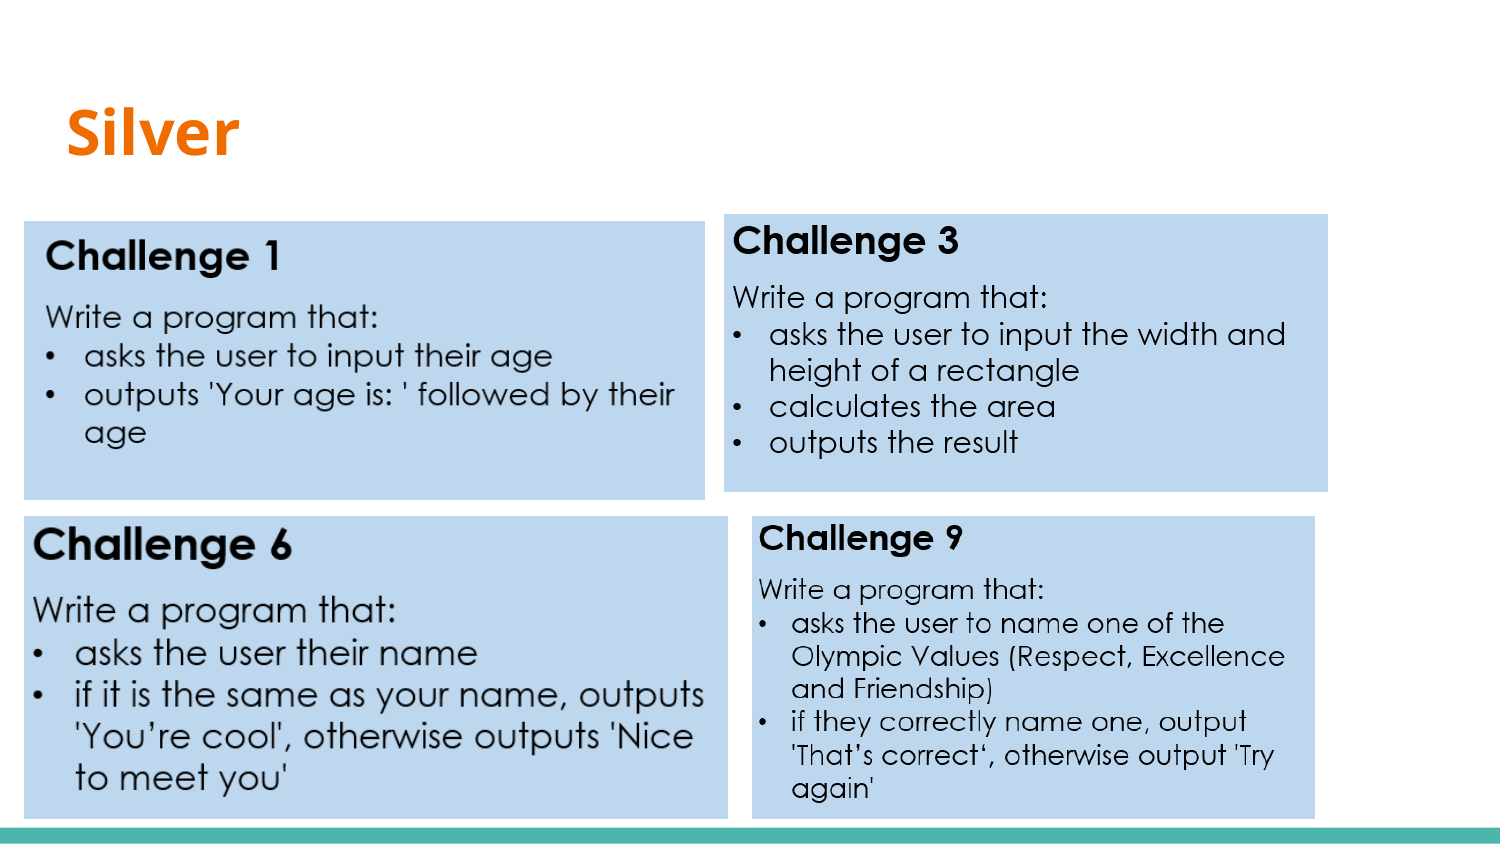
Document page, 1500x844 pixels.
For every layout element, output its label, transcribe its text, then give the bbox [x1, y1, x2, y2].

picture [24, 221, 705, 500]
title Silver [51, 72, 1449, 189]
picture [24, 516, 728, 819]
picture [752, 516, 1315, 819]
picture [724, 214, 1328, 492]
